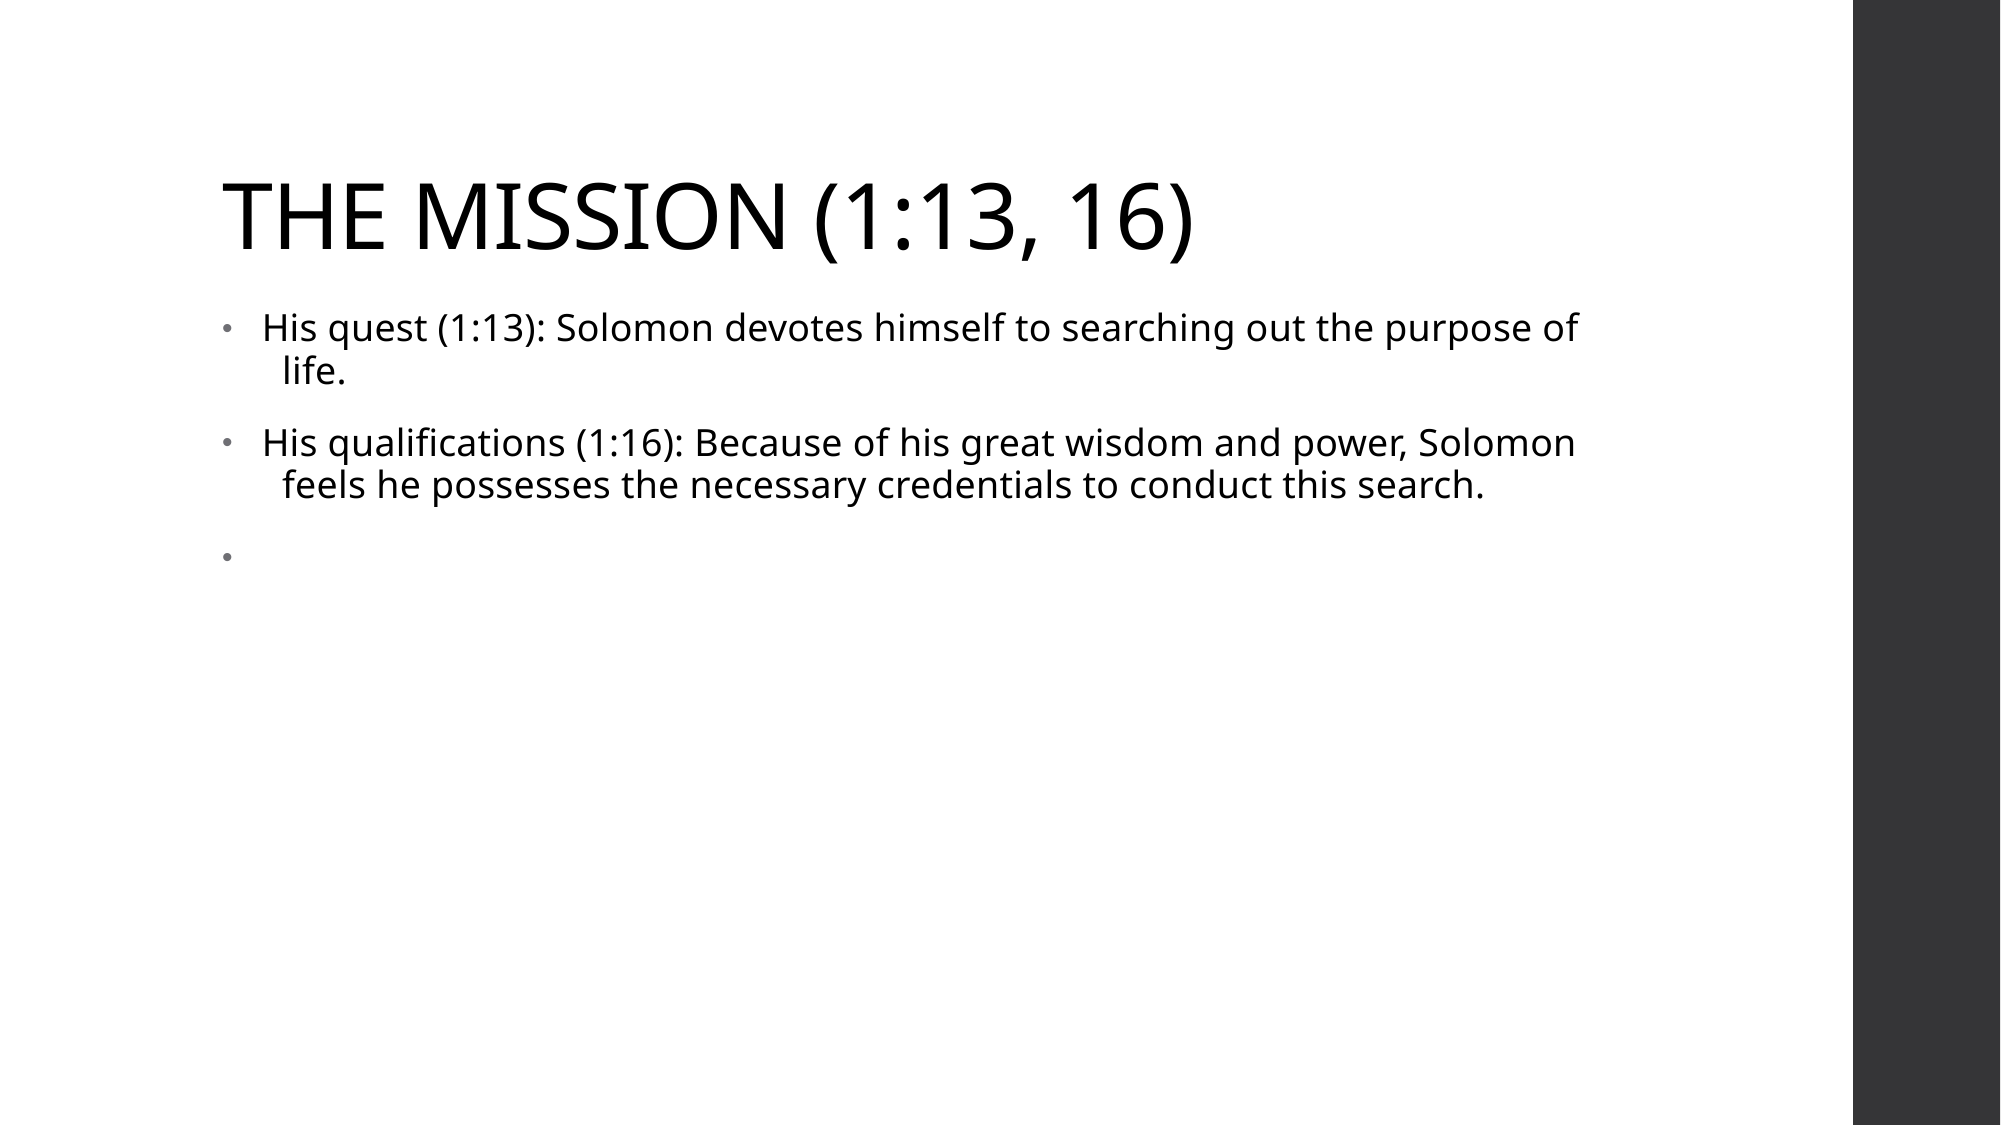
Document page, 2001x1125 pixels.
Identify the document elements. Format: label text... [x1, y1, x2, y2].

list His quest (1:13): Solomon devotes himself to searching out the purpose of life. His qualifications (1:16): Because of his great wisdom and power, Solomon feels he possesses the necessary credentials to conduct this search. [206, 299, 1617, 1014]
title THE MISSION (1:13, 16) [206, 60, 1797, 278]
